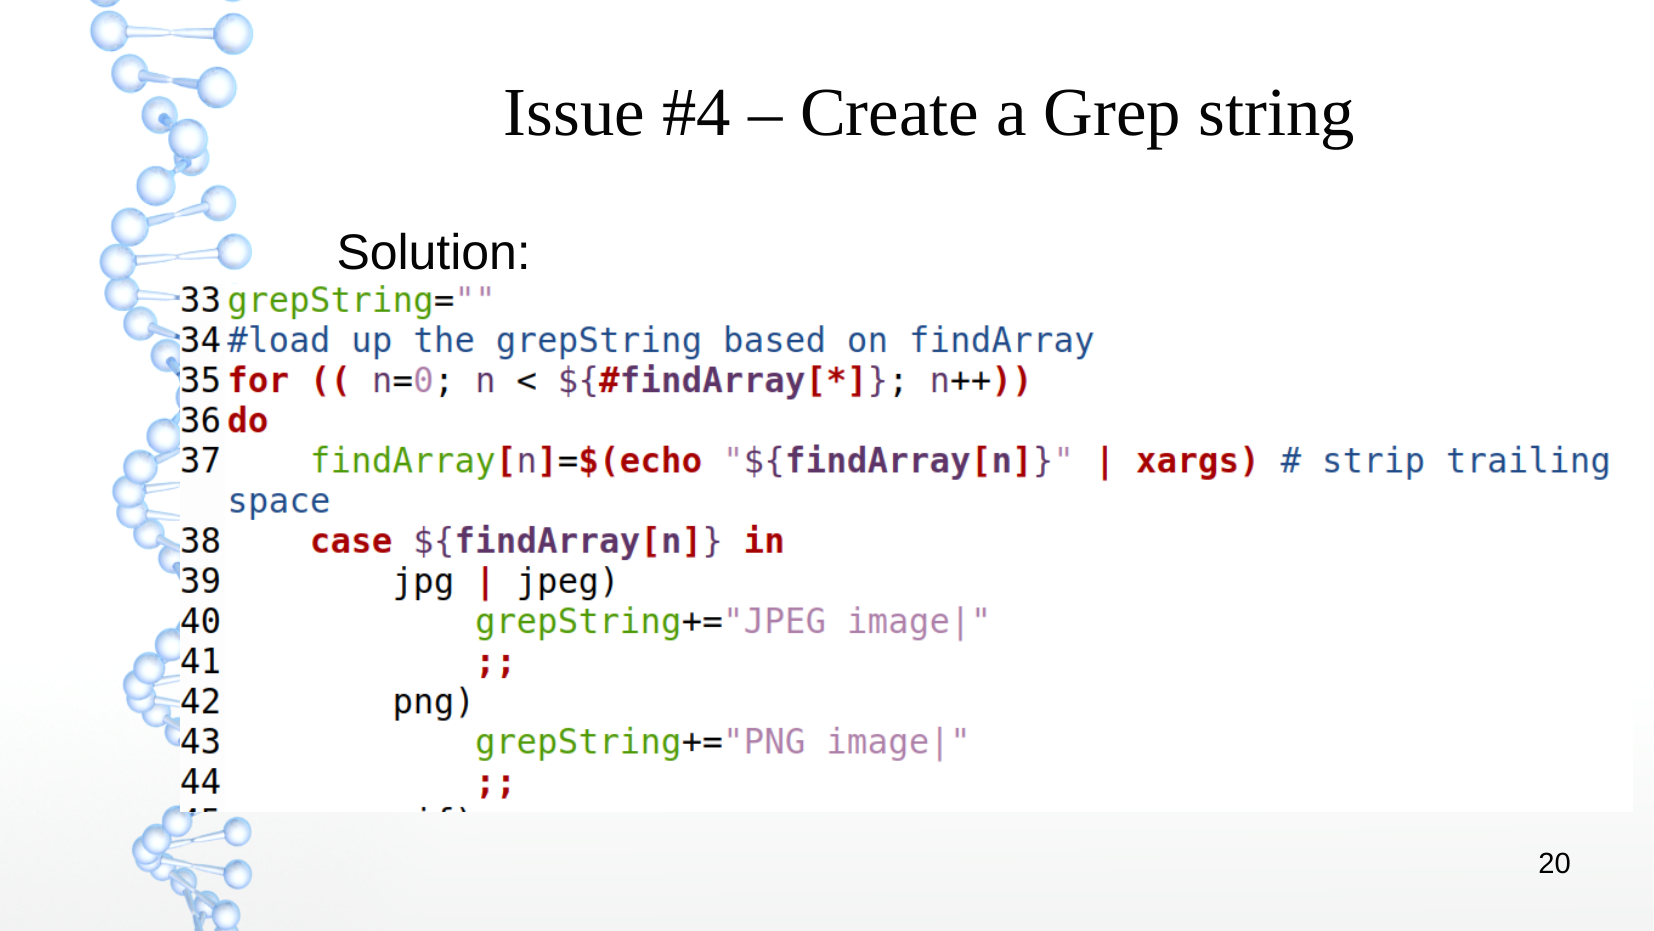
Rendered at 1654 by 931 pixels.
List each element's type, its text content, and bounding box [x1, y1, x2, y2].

picture [0, 0, 1654, 931]
list Solution: [265, 224, 1595, 284]
title Issue #4 – Create a Grep string [265, 35, 1595, 189]
